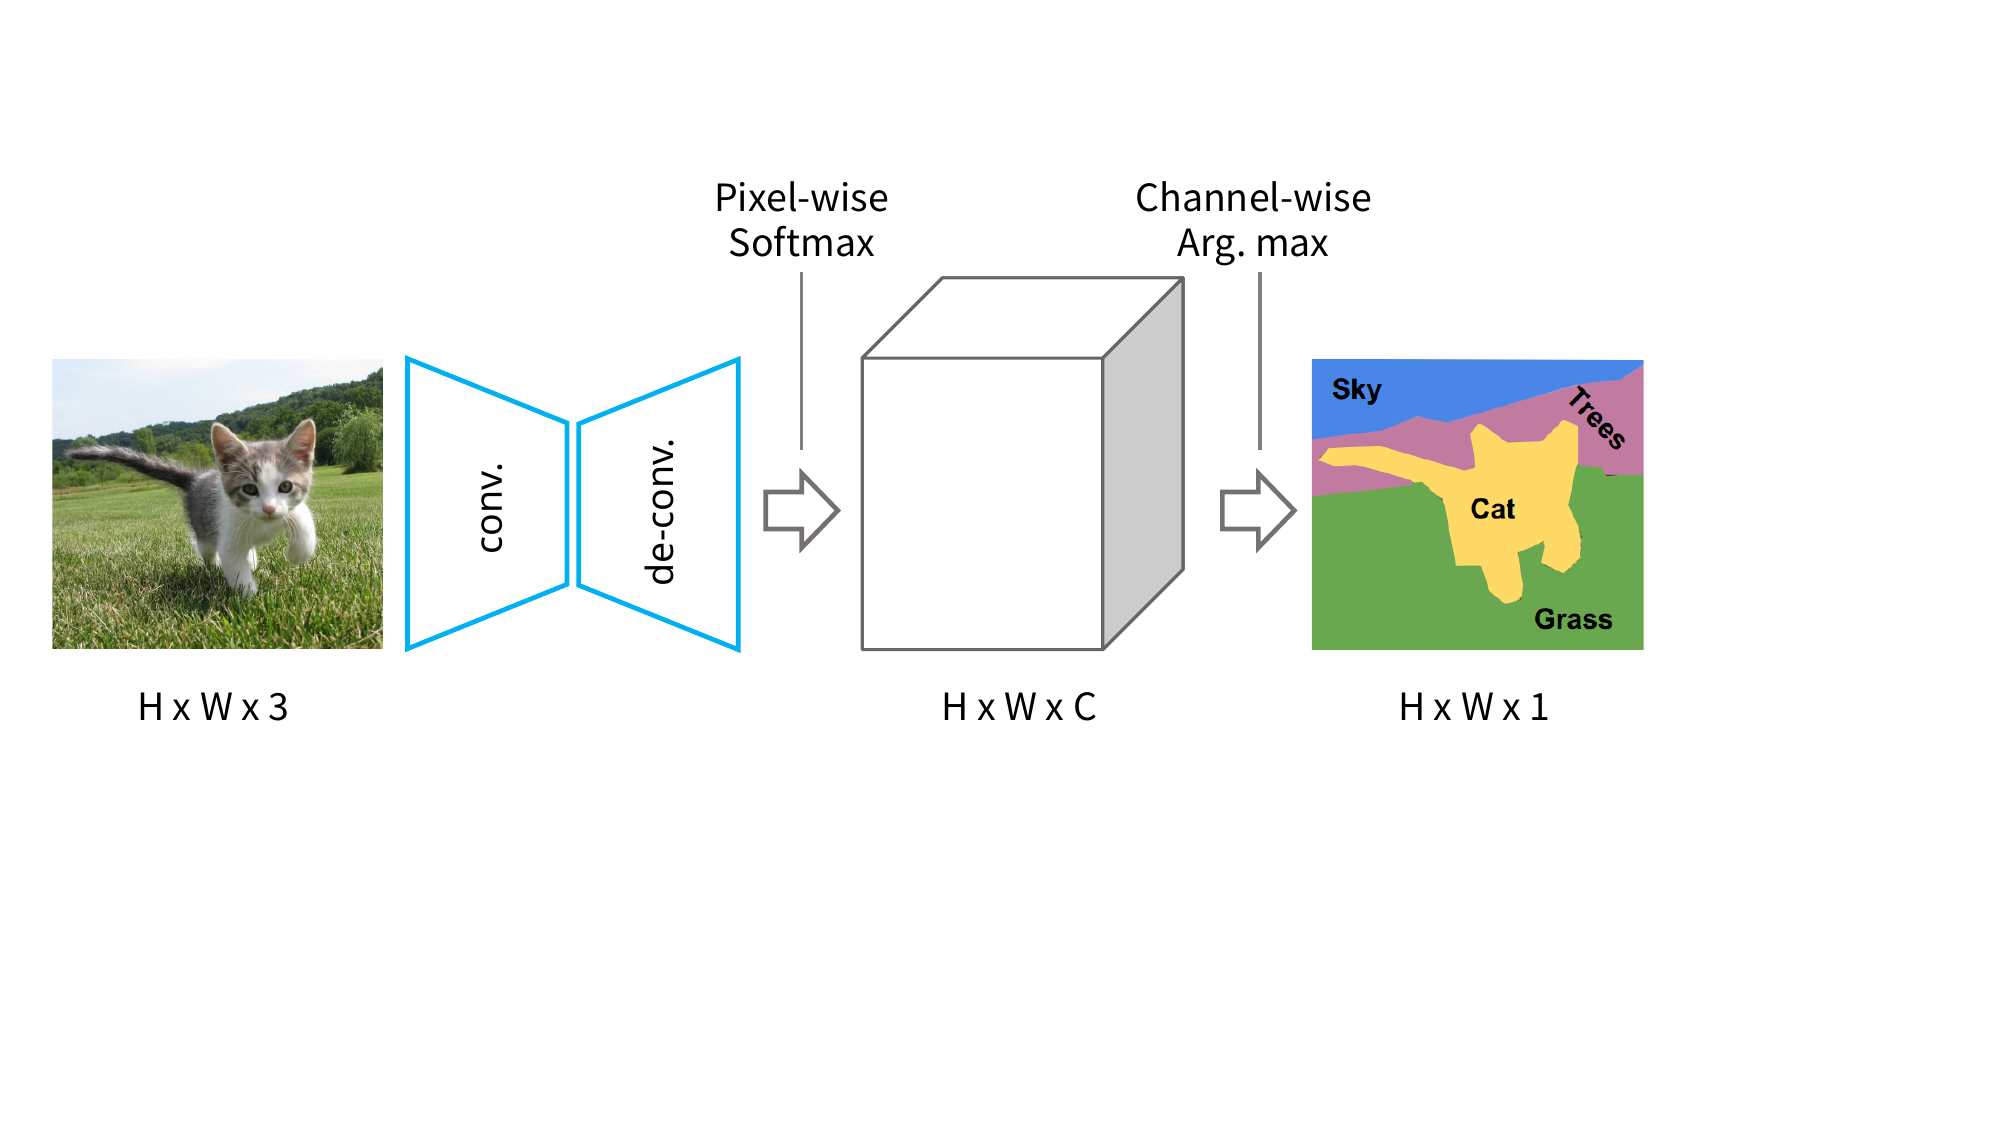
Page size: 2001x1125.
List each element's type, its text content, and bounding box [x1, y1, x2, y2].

text_box H x W x 3 [122, 675, 314, 736]
picture [52, 359, 384, 649]
text_box Channel-wise Arg. max [1120, 166, 1388, 273]
text_box de-conv. [628, 408, 689, 601]
picture [1311, 359, 1644, 650]
text_box H x W x 1 [1383, 675, 1573, 736]
text_box H x W x C [926, 675, 1119, 736]
text_box Pixel-wise Softmax [699, 166, 905, 273]
text_box conv. [456, 438, 518, 570]
text_box [862, 277, 1184, 650]
